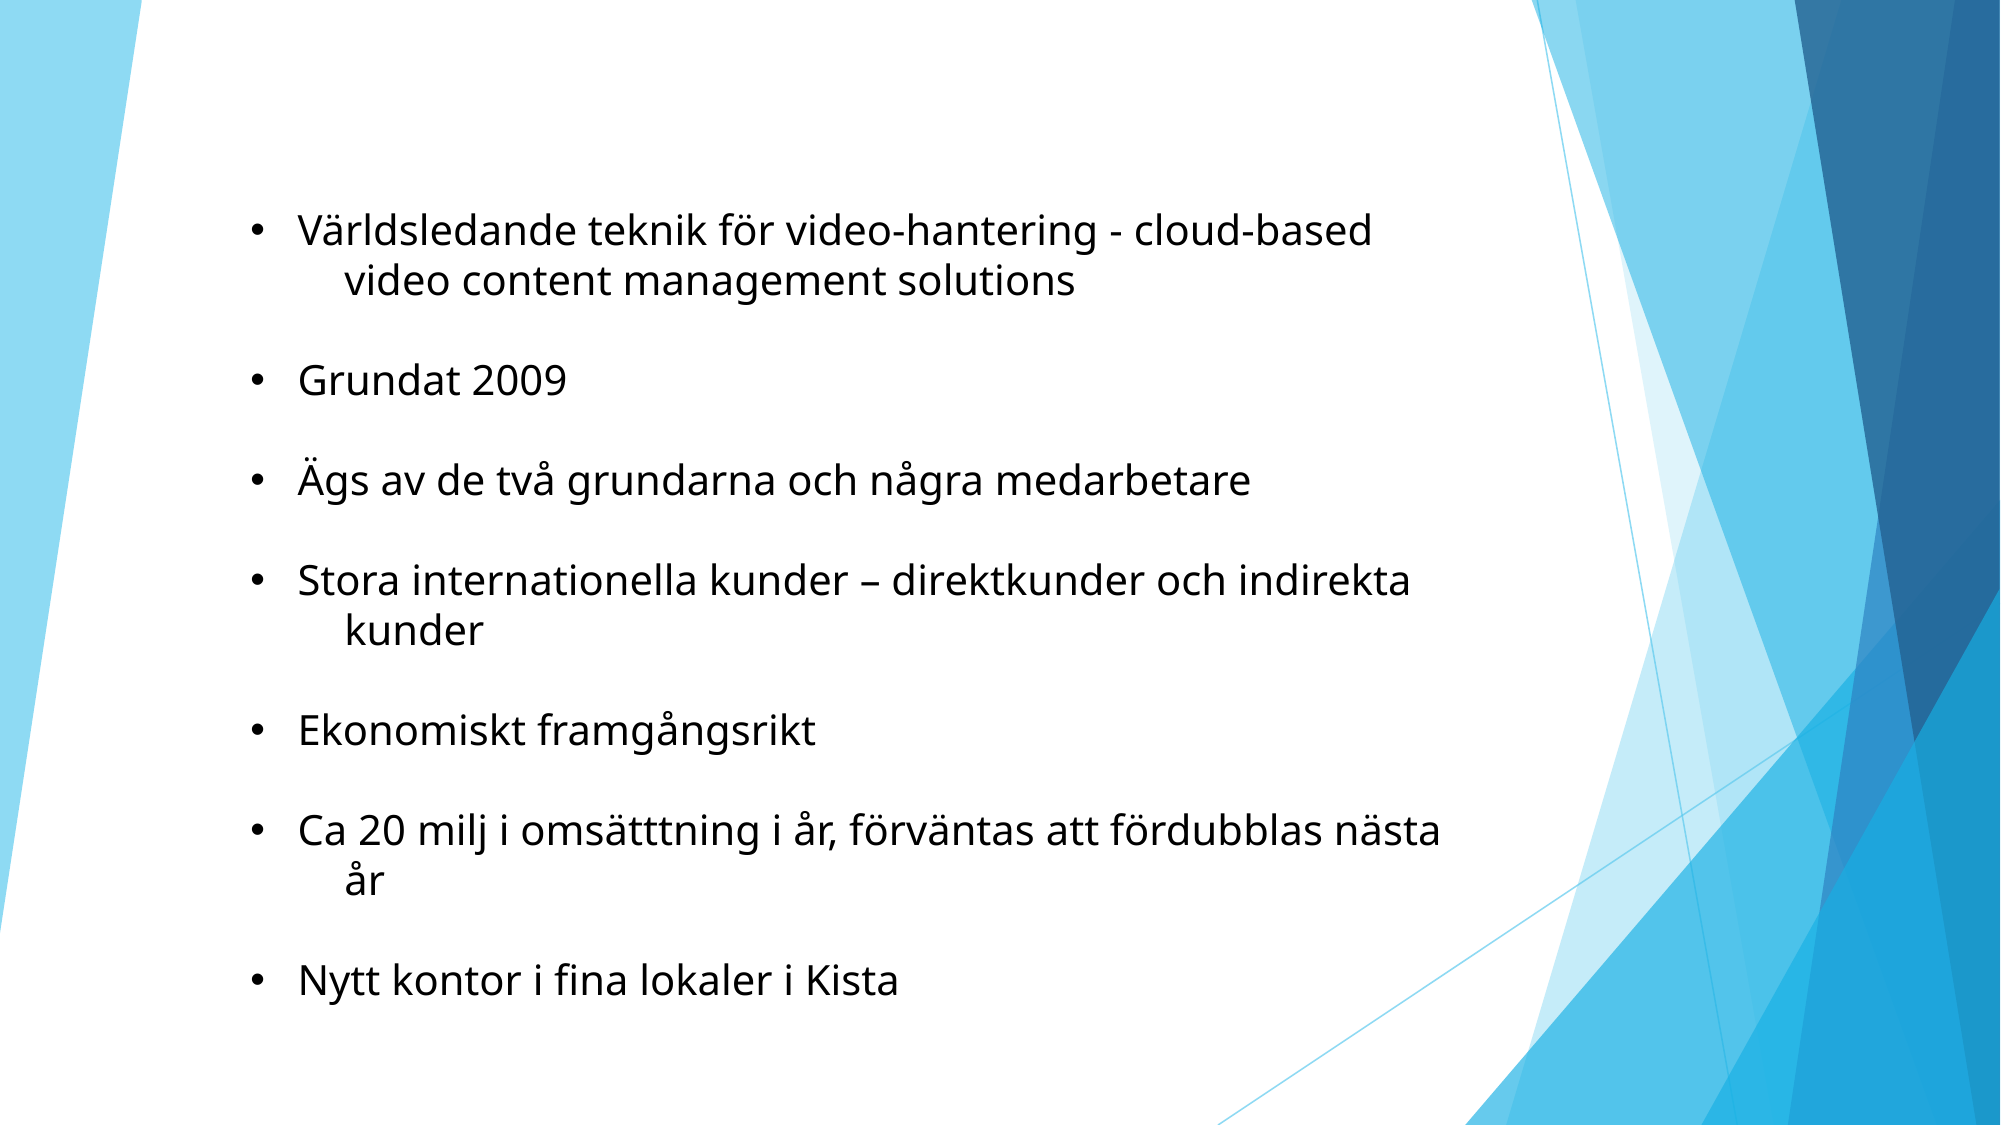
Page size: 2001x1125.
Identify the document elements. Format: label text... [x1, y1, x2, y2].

text_box Världsledande teknik för video-hantering - cloud-based video content management solutions Grundat 2009 Ägs av de två grundarna och några medarbetare Stora internationella kunder – direktkunder och indirekta kunder Ekonomiskt framgångsrikt Ca 20 milj i omsätttning i år, förväntas att fördubblas nästa år Nytt kontor i fina lokaler i Kista [236, 196, 1476, 1012]
